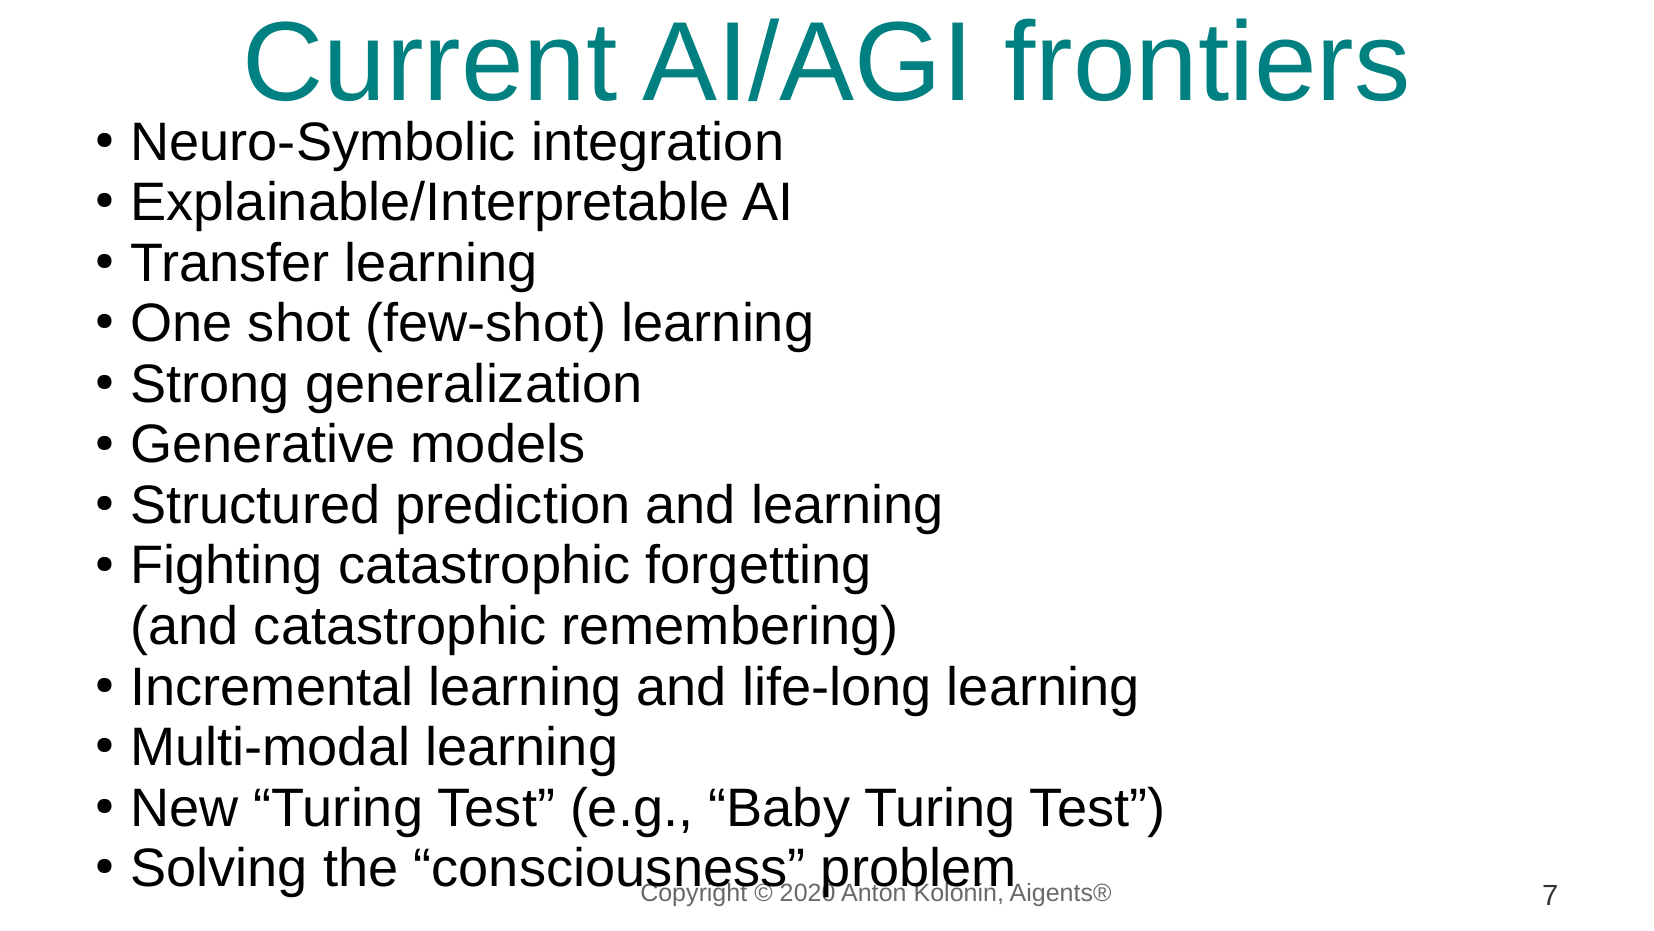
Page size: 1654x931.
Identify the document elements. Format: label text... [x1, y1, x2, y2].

text_box Current AI/AGI frontiers [0, 0, 1654, 132]
text_box Neuro-Symbolic integration Explainable/Interpretable AI Transfer learning One shot (few-shot) learning Strong generalization Generative models Structured prediction and learning Fighting catastrophic forgetting (and catastrophic remembering) Incremental learning and life-long learning Multi-modal learning New “Turing Test” (e.g., “Baby Turing Test”) Solving the “consciousness” problem [80, 103, 1654, 931]
